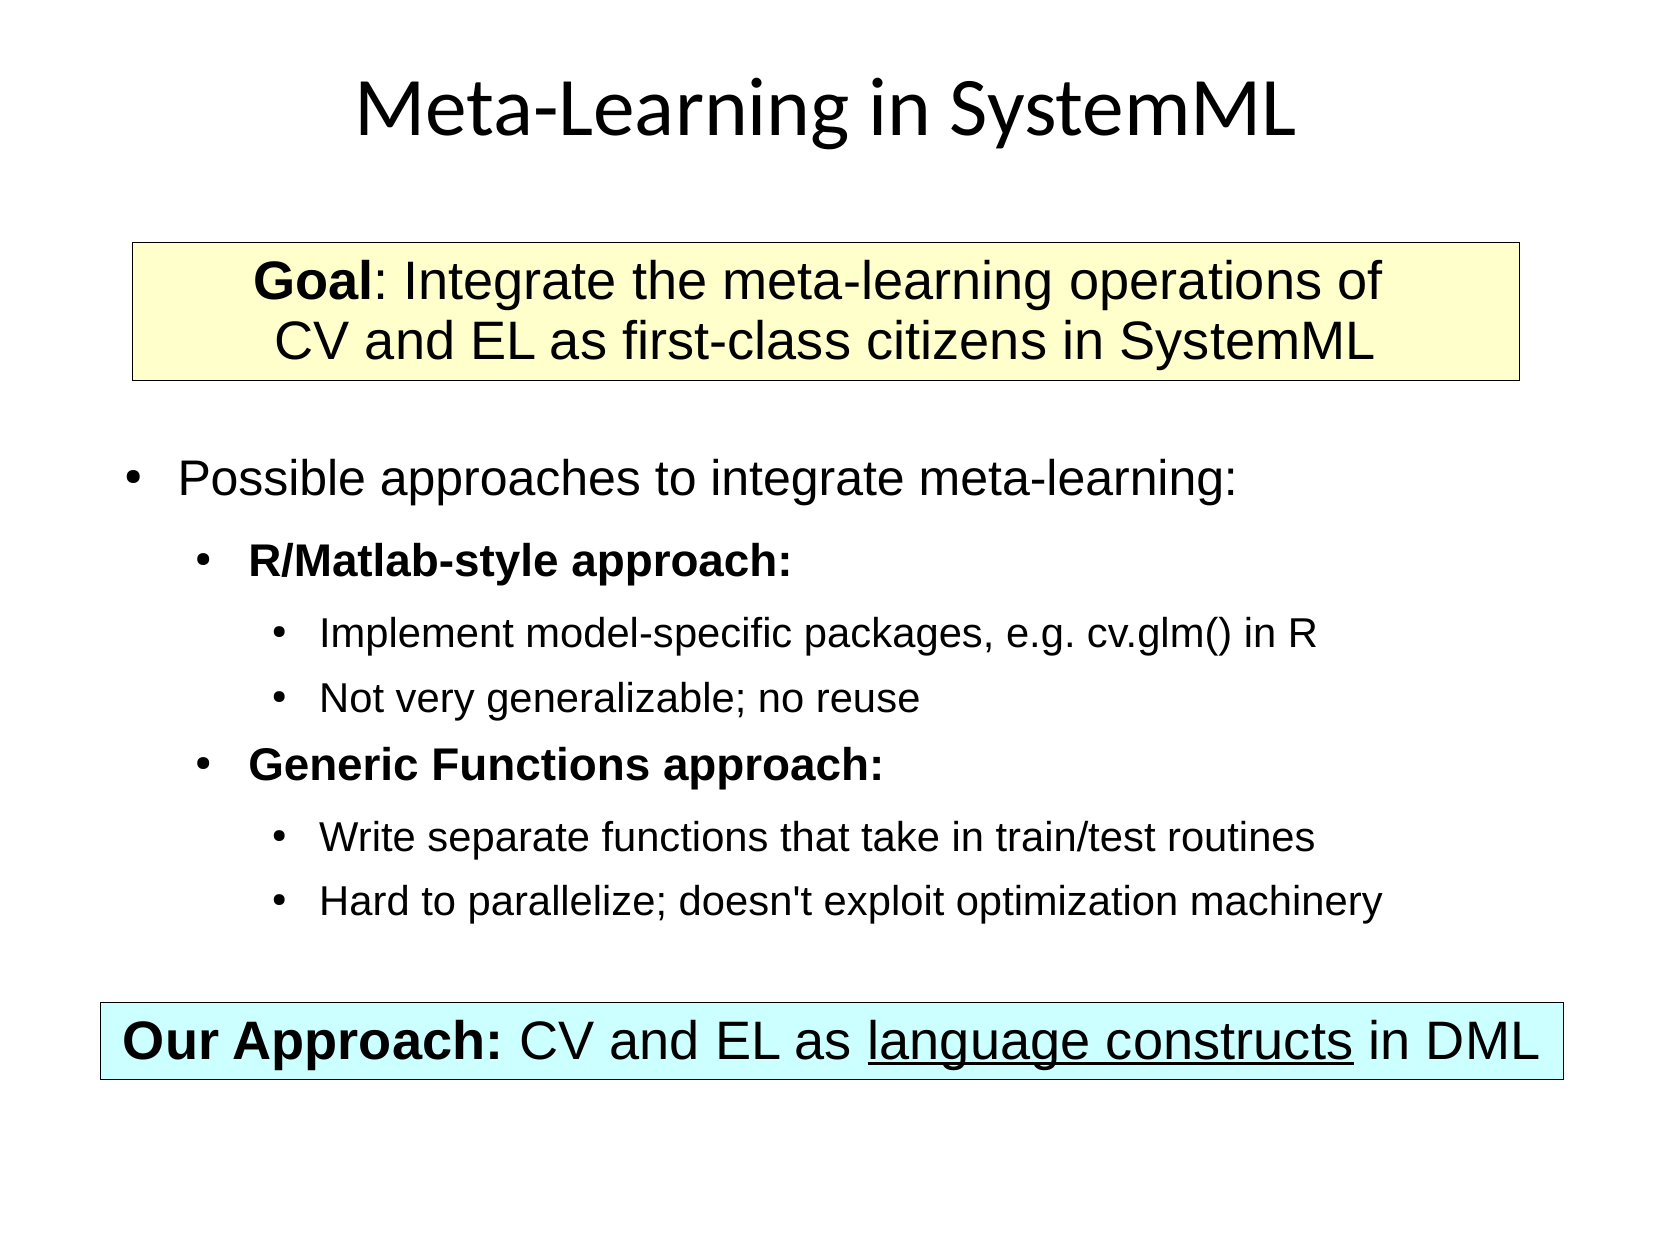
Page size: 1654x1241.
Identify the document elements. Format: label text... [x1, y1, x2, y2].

list Possible approaches to integrate meta-learning: R/Matlab-style approach: Implement model-specific packages, e.g. cv.glm() in R Not very generalizable; no reuse Generic Functions approach: Write separate functions that take in train/test routines Hard to parallelize; doesn't exploit optimization machinery [106, 450, 1607, 1074]
text_box Goal: Integrate the meta-learning operations of CV and EL as first-class citizens in SystemML [132, 242, 1520, 381]
text_box Our Approach: CV and EL as language constructs in DML [100, 1002, 1564, 1080]
title Meta-Learning in SystemML [57, 45, 1595, 233]
